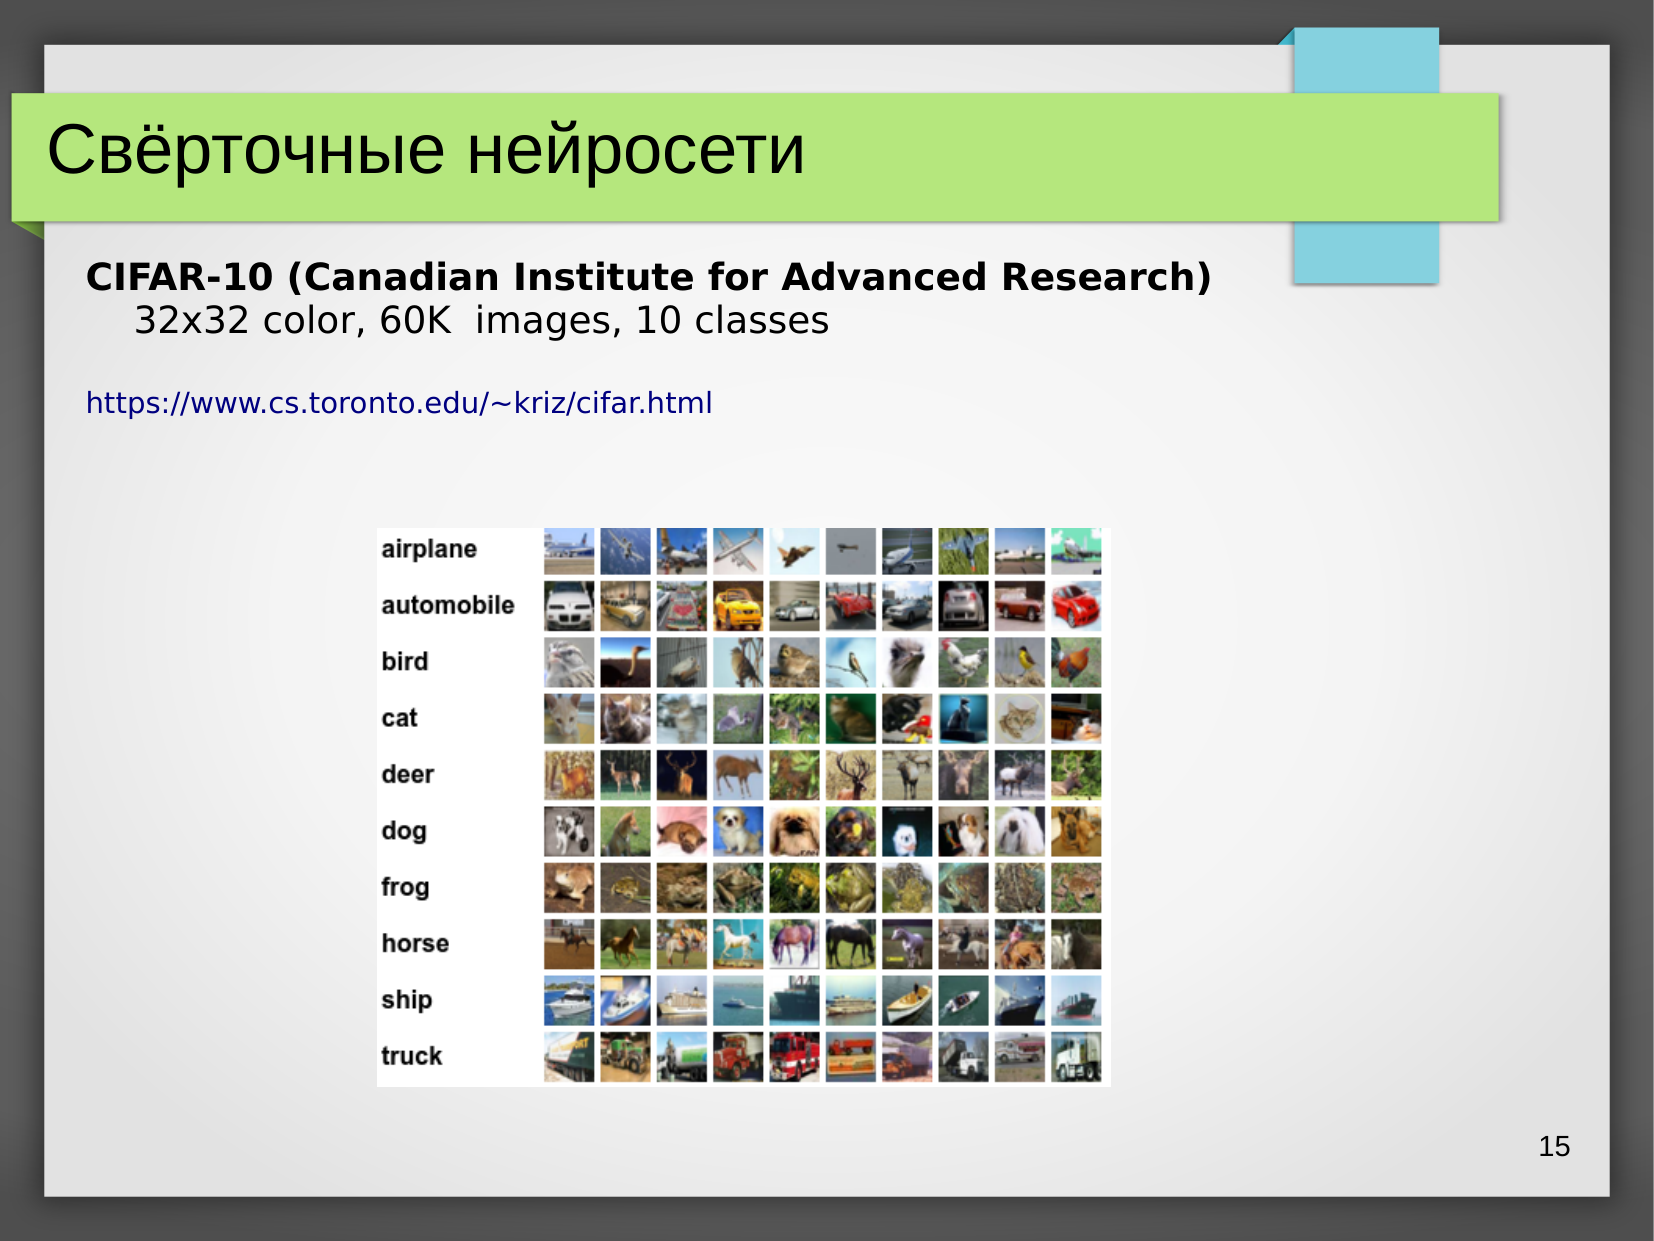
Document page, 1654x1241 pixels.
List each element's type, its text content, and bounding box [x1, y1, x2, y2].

text_box CIFAR-10 (Canadian Institute for Advanced Research) 32x32 color, 60K images, 10 classes https://www.cs.toronto.edu/~kriz/cifar.html [70, 248, 1560, 485]
title Свёрточные нейросети [46, 109, 1499, 190]
picture [0, 0, 1654, 1241]
